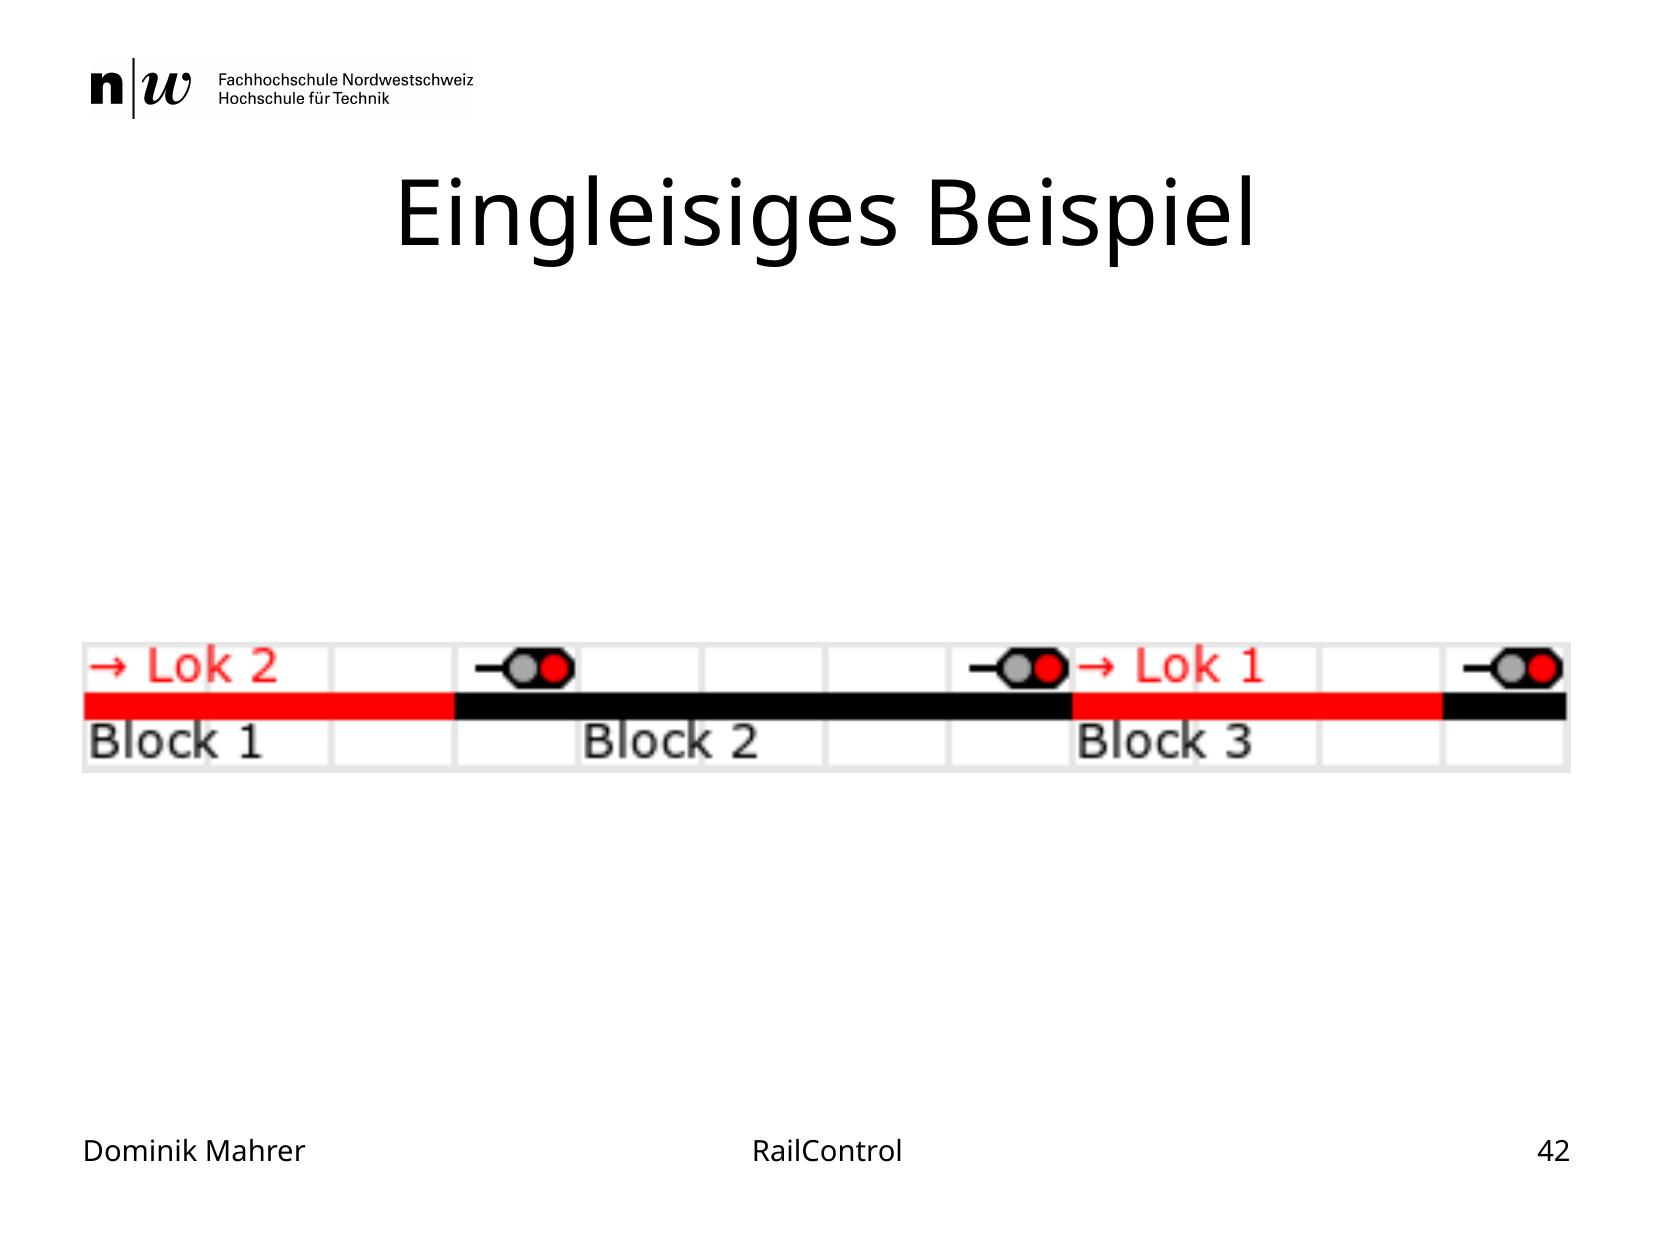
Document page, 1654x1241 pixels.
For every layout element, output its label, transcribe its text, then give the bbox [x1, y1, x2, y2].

picture [82, 642, 1571, 773]
title Eingleisiges Beispiel [82, 153, 1571, 267]
picture [91, 58, 473, 119]
